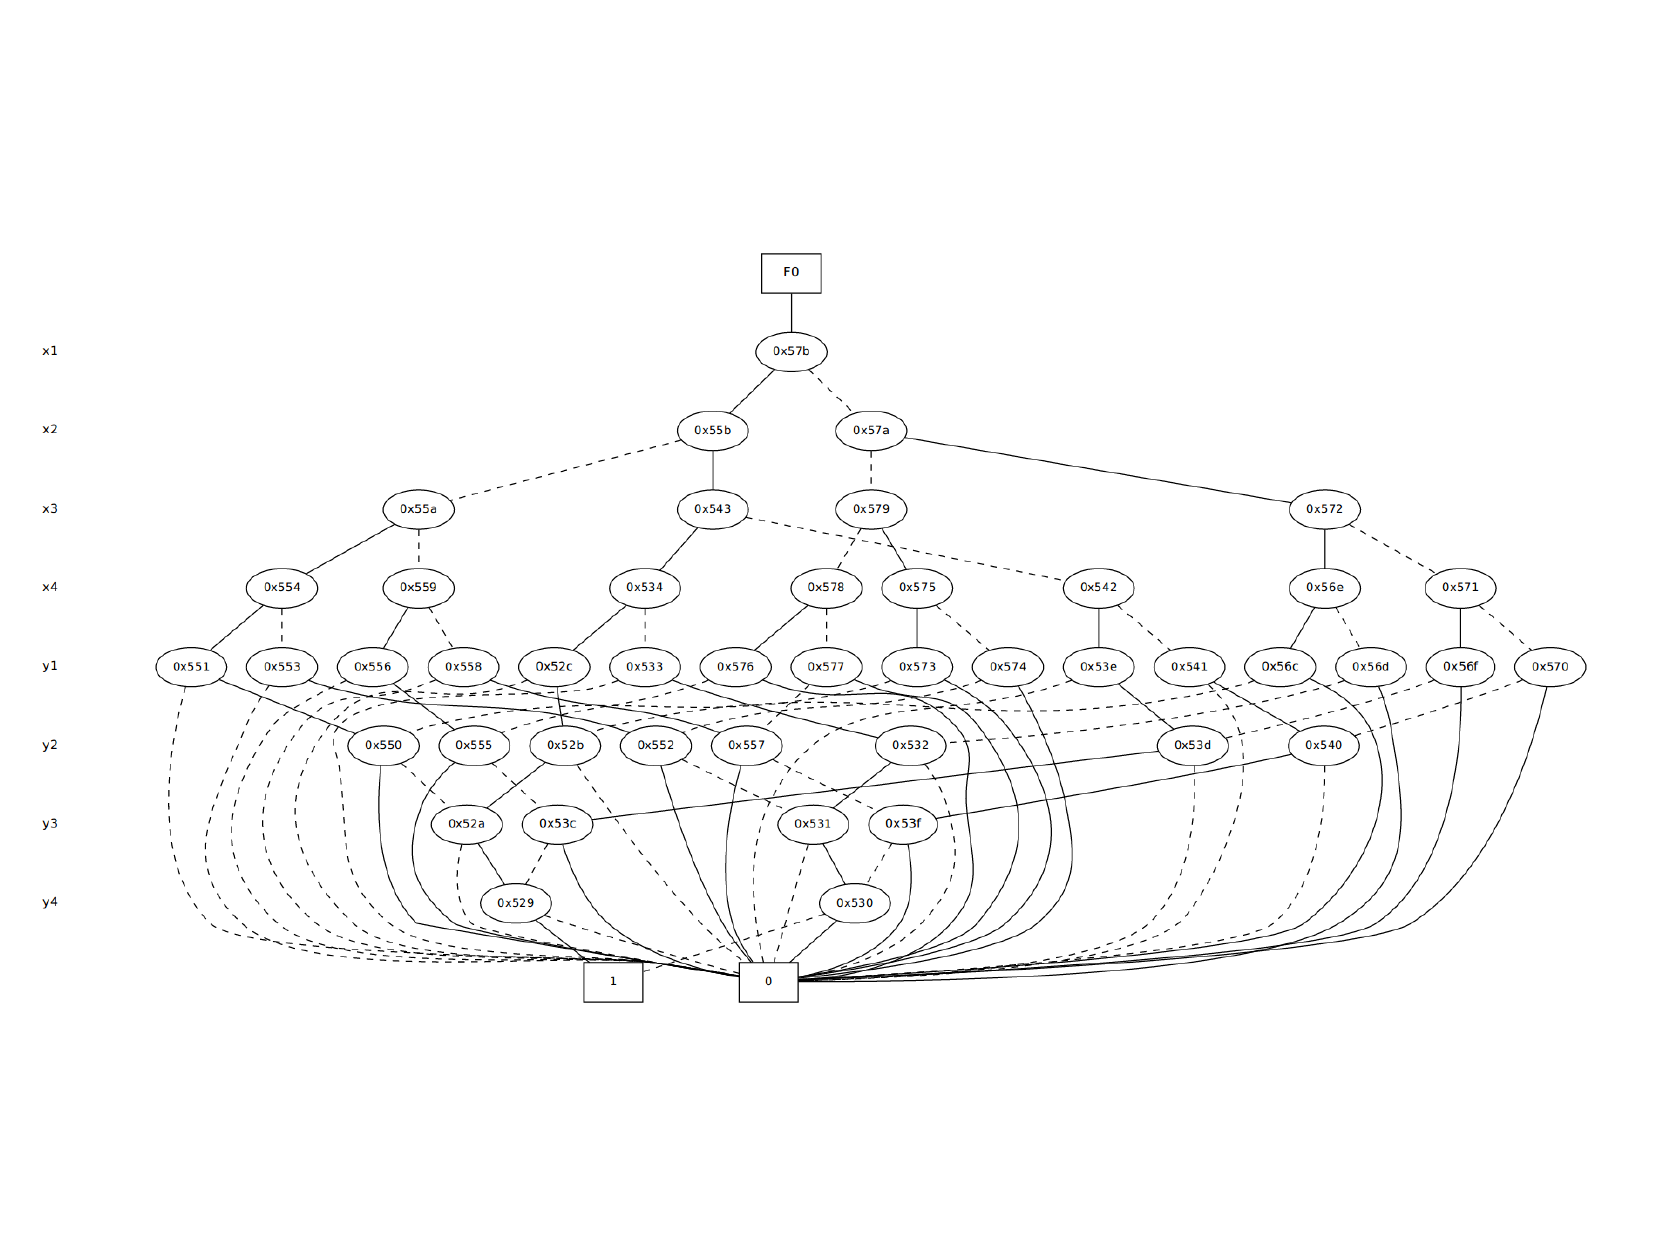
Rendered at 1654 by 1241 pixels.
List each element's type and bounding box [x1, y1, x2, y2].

picture [1, 187, 1595, 1045]
